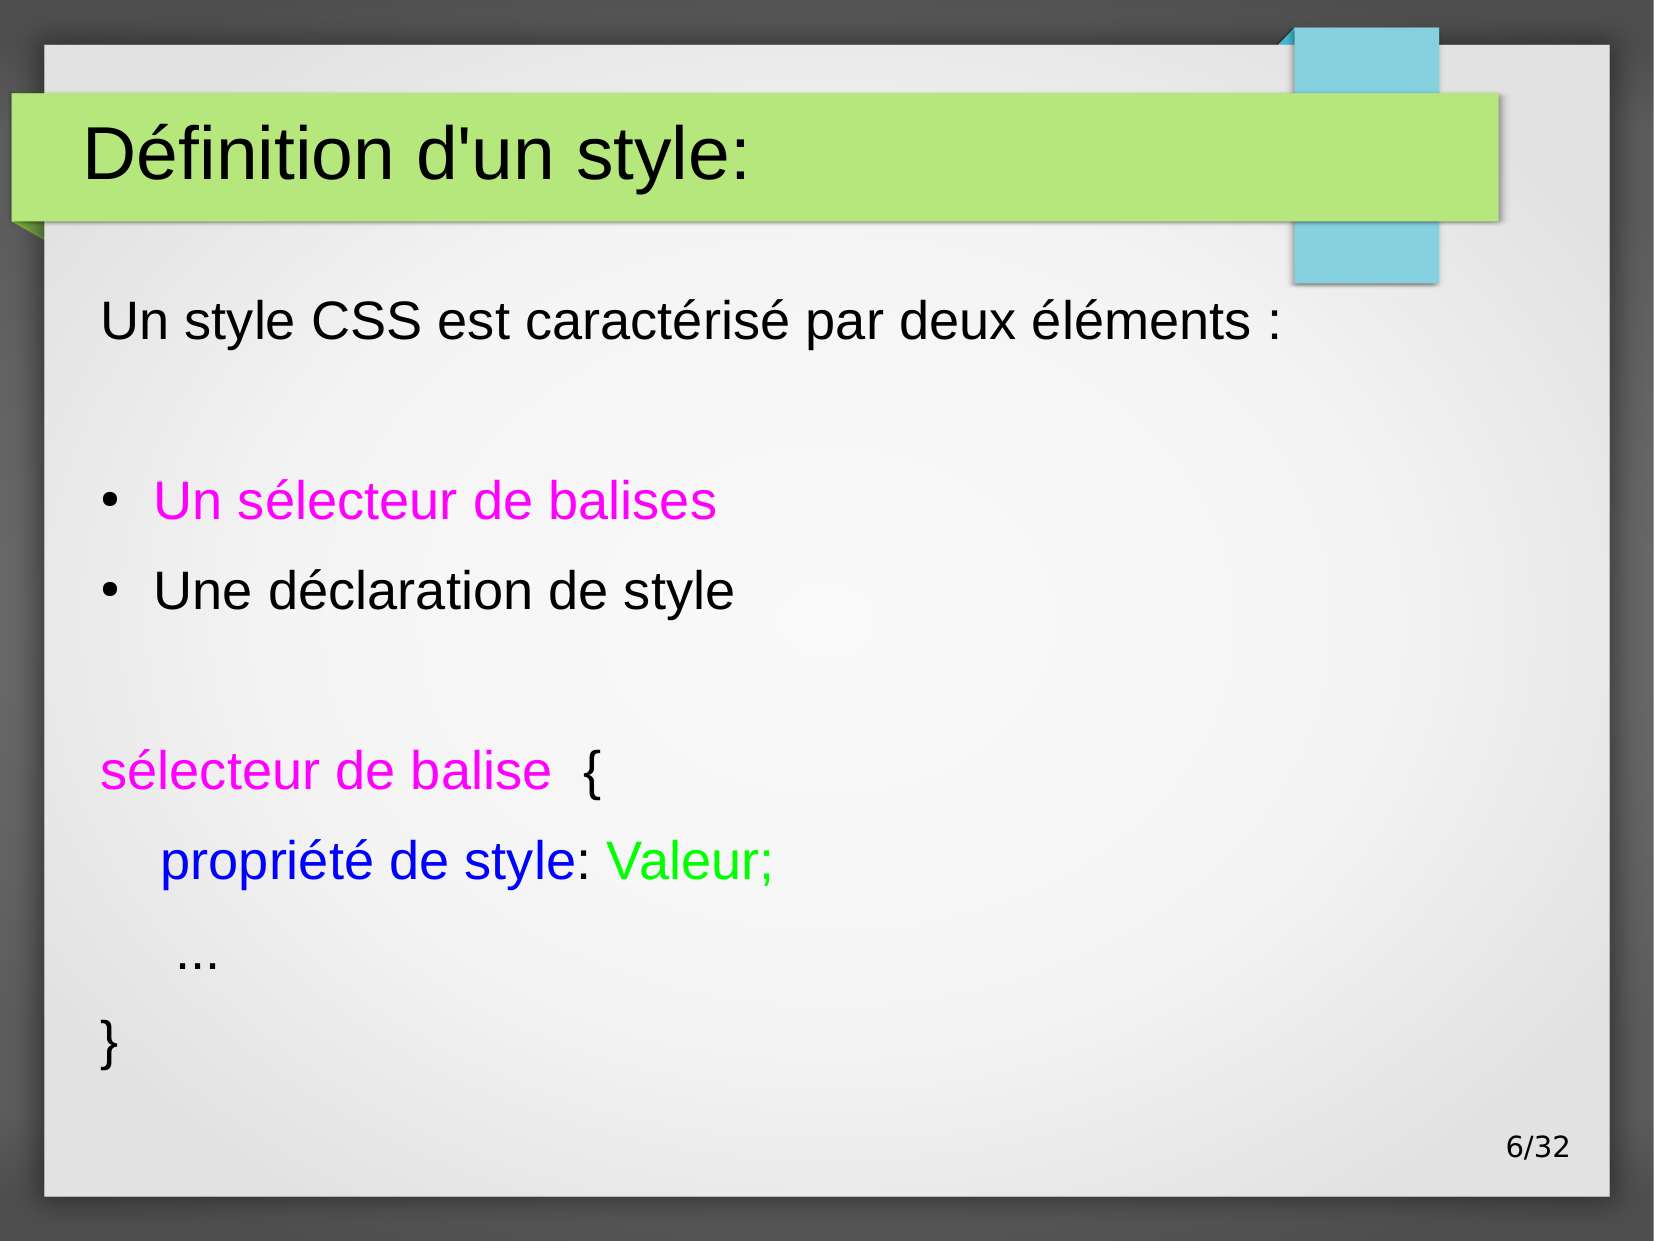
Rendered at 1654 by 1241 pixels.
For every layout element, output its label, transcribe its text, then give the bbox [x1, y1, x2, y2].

list Un style CSS est caractérisé par deux éléments : Un sélecteur de balises Une déclaration de style sélecteur de balise { propriété de style: Valeur; ... } [82, 290, 1571, 1094]
picture [0, 0, 1654, 1241]
title Définition d'un style: [82, 94, 1264, 213]
